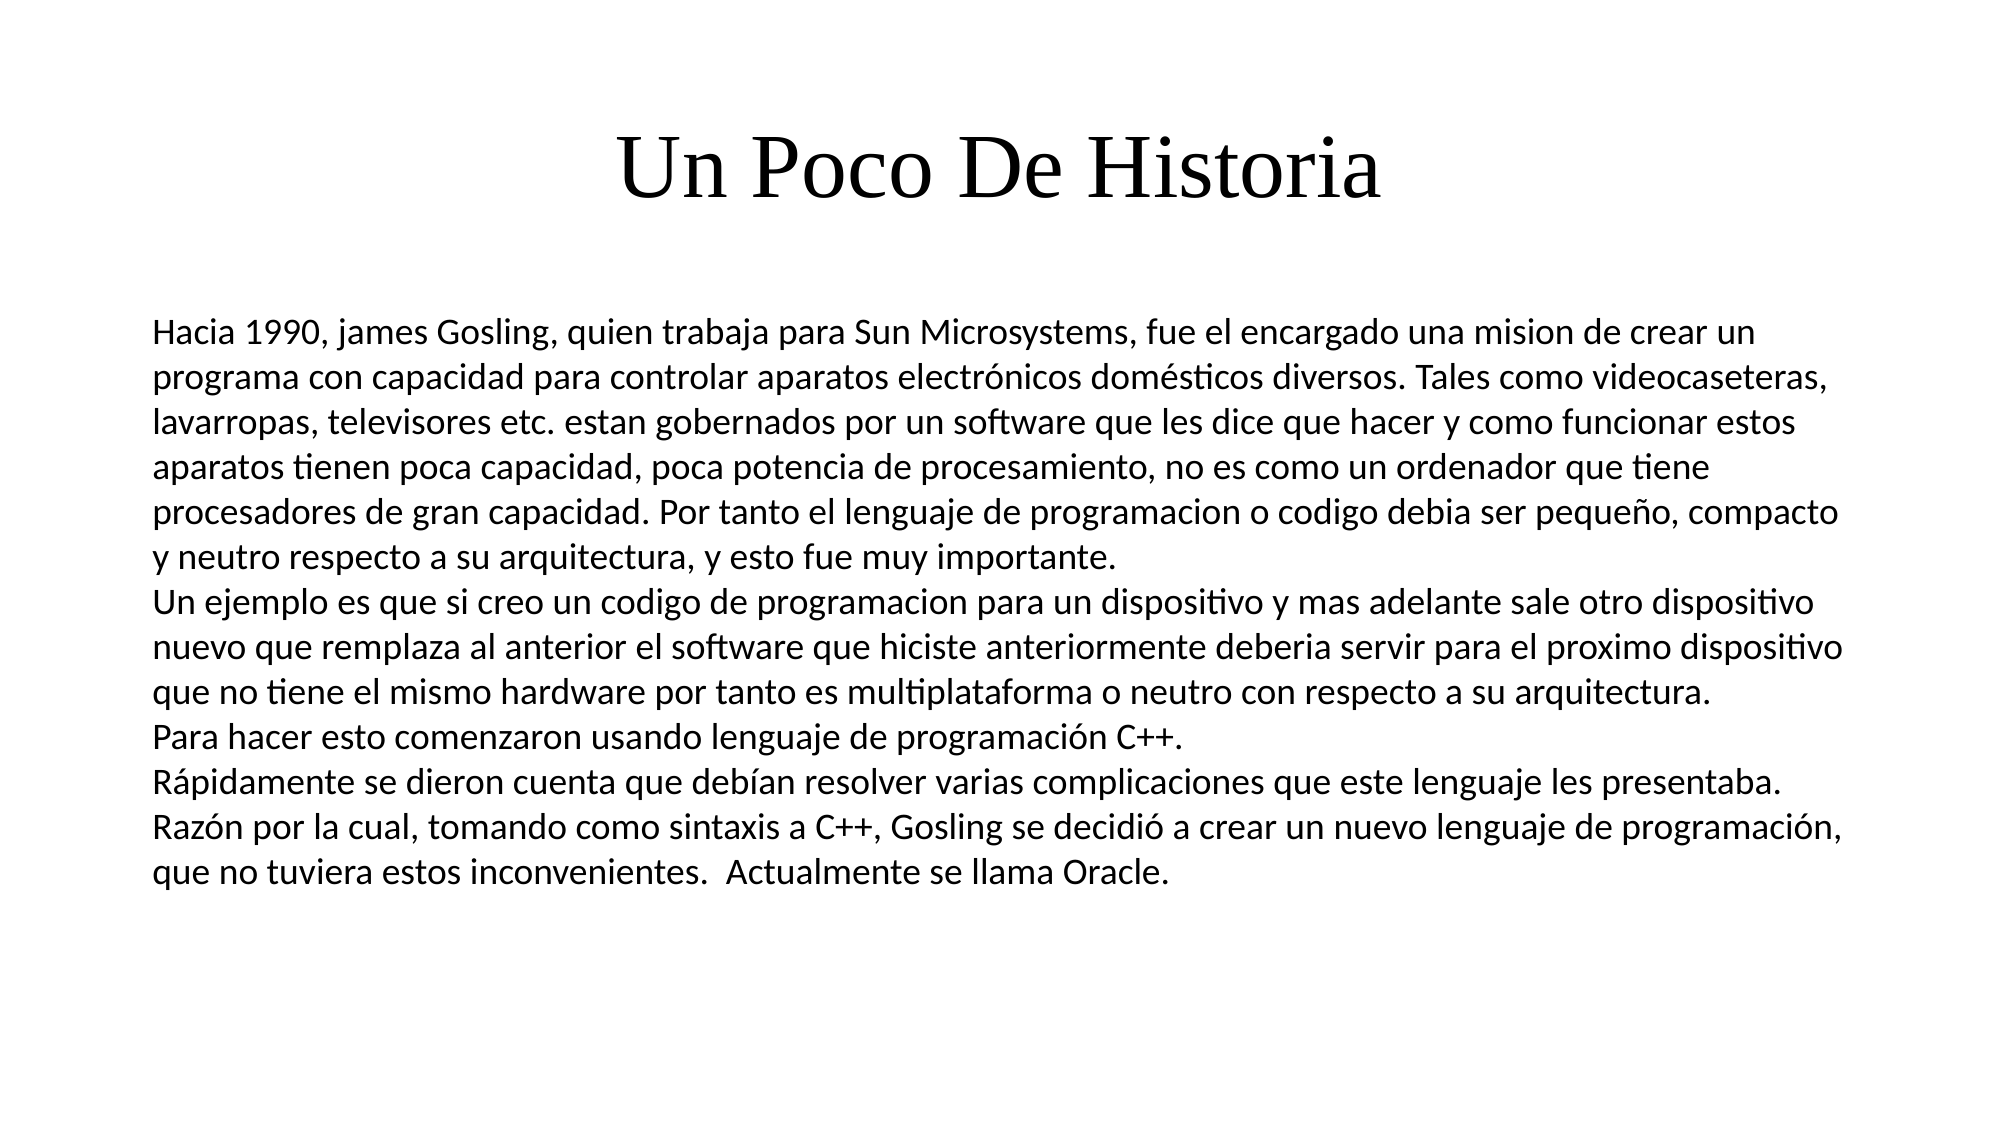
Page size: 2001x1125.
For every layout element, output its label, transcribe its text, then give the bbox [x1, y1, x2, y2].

text_box Un Poco De Historia [137, 59, 1862, 277]
text_box Hacia 1990, james Gosling, quien trabaja para Sun Microsystems, fue el encargado una mision de crear un programa con capacidad para controlar aparatos electrónicos domésticos diversos. Tales como videocaseteras, lavarropas, televisores etc. estan gobernados por un software que les dice que hacer y como funcionar estos aparatos tienen poca capacidad, poca potencia de procesamiento, no es como un ordenador que tiene procesadores de gran capacidad. Por tanto el lenguaje de programacion o codigo debia ser pequeño, compacto y neutro respecto a su arquitectura, y esto fue muy importante. Un ejemplo es que si creo un codigo de programacion para un dispositivo y mas adelante sale otro dispositivo nuevo que remplaza al anterior el software que hiciste anteriormente deberia servir para el proximo dispositivo que no tiene el mismo hardware por tanto es multiplataforma o neutro con respecto a su arquitectura. Para hacer esto comenzaron usando lenguaje de programación C++. Rápidamente se dieron cuenta que debían resolver varias complicaciones que este lenguaje les presentaba. Razón por la cual, tomando como sintaxis a C++, Gosling se decidió a crear un nuevo lenguaje de programación, que no tuviera estos inconvenientes. Actualmente se llama Oracle. [137, 299, 1862, 1013]
